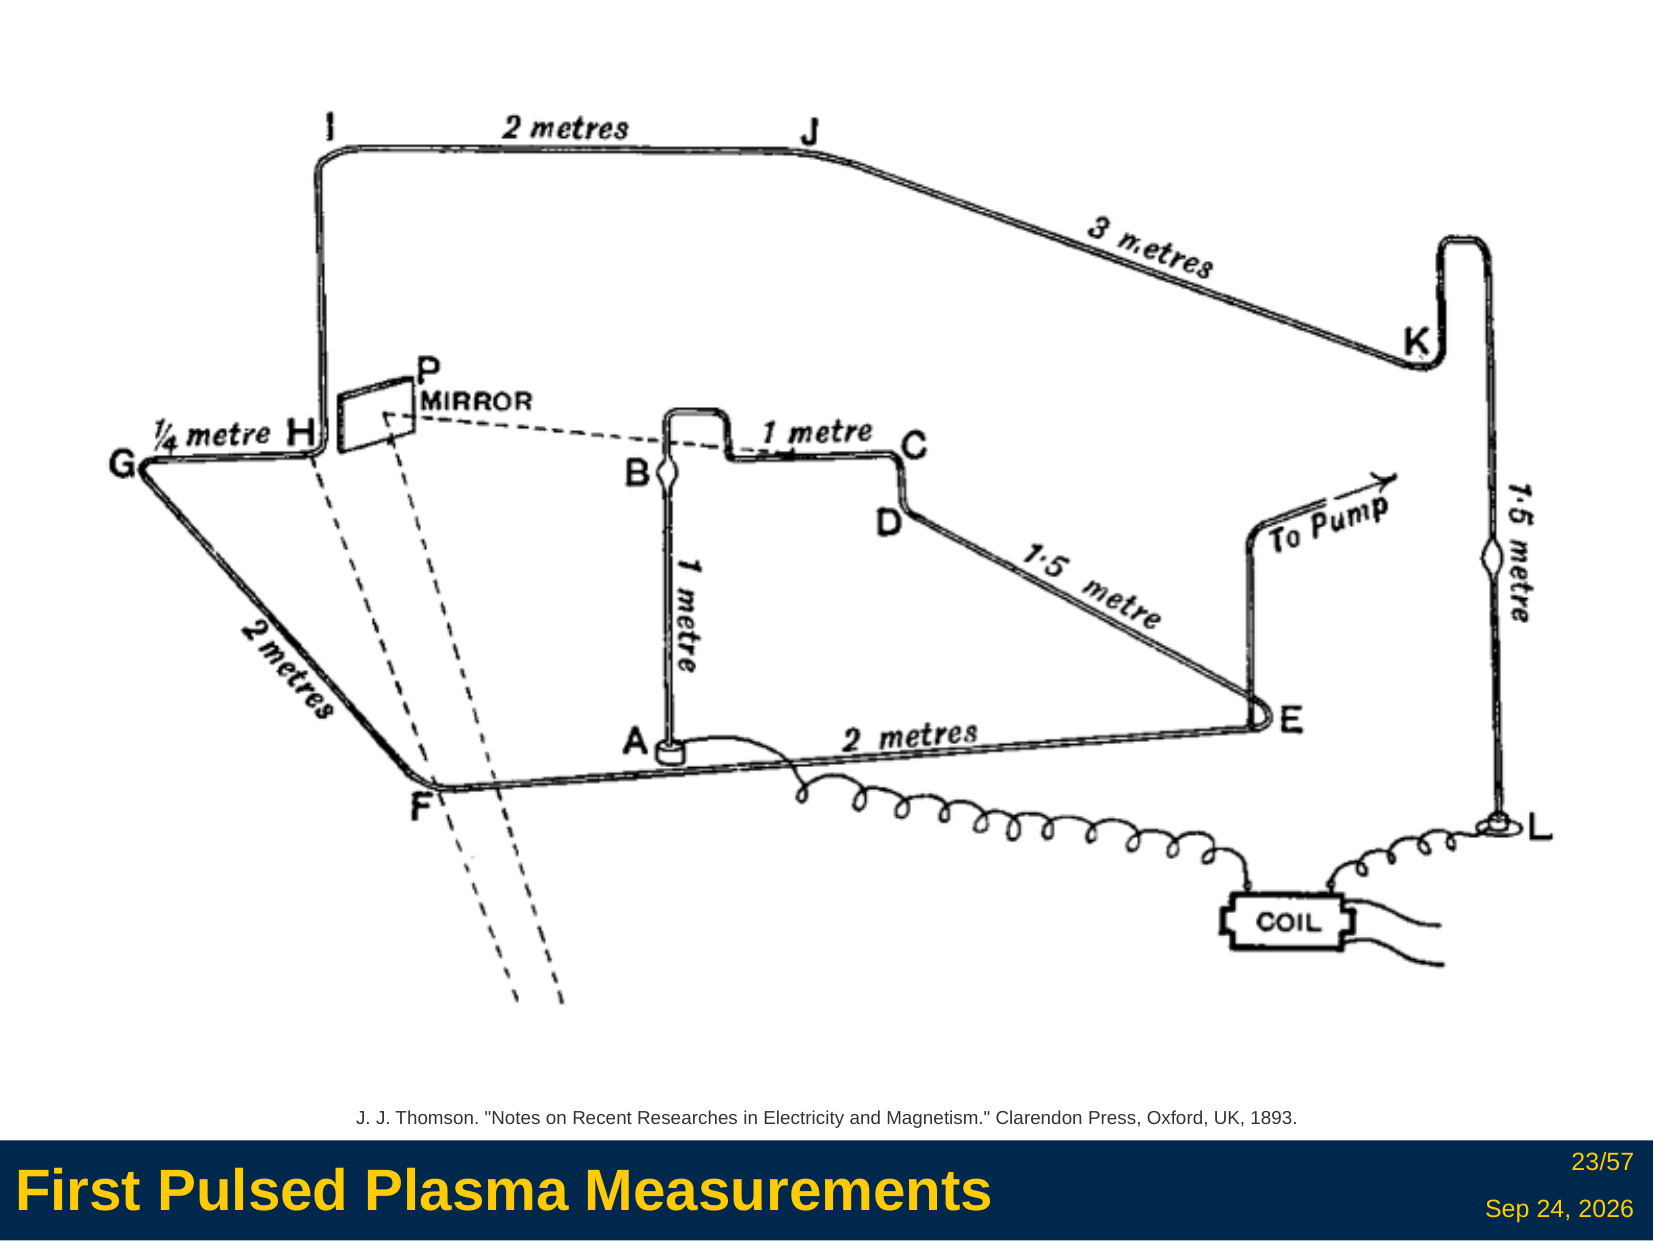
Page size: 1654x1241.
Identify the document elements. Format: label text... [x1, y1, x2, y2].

picture [81, 89, 1576, 1009]
title First Pulsed Plasma Measurements [14, 1140, 1380, 1241]
